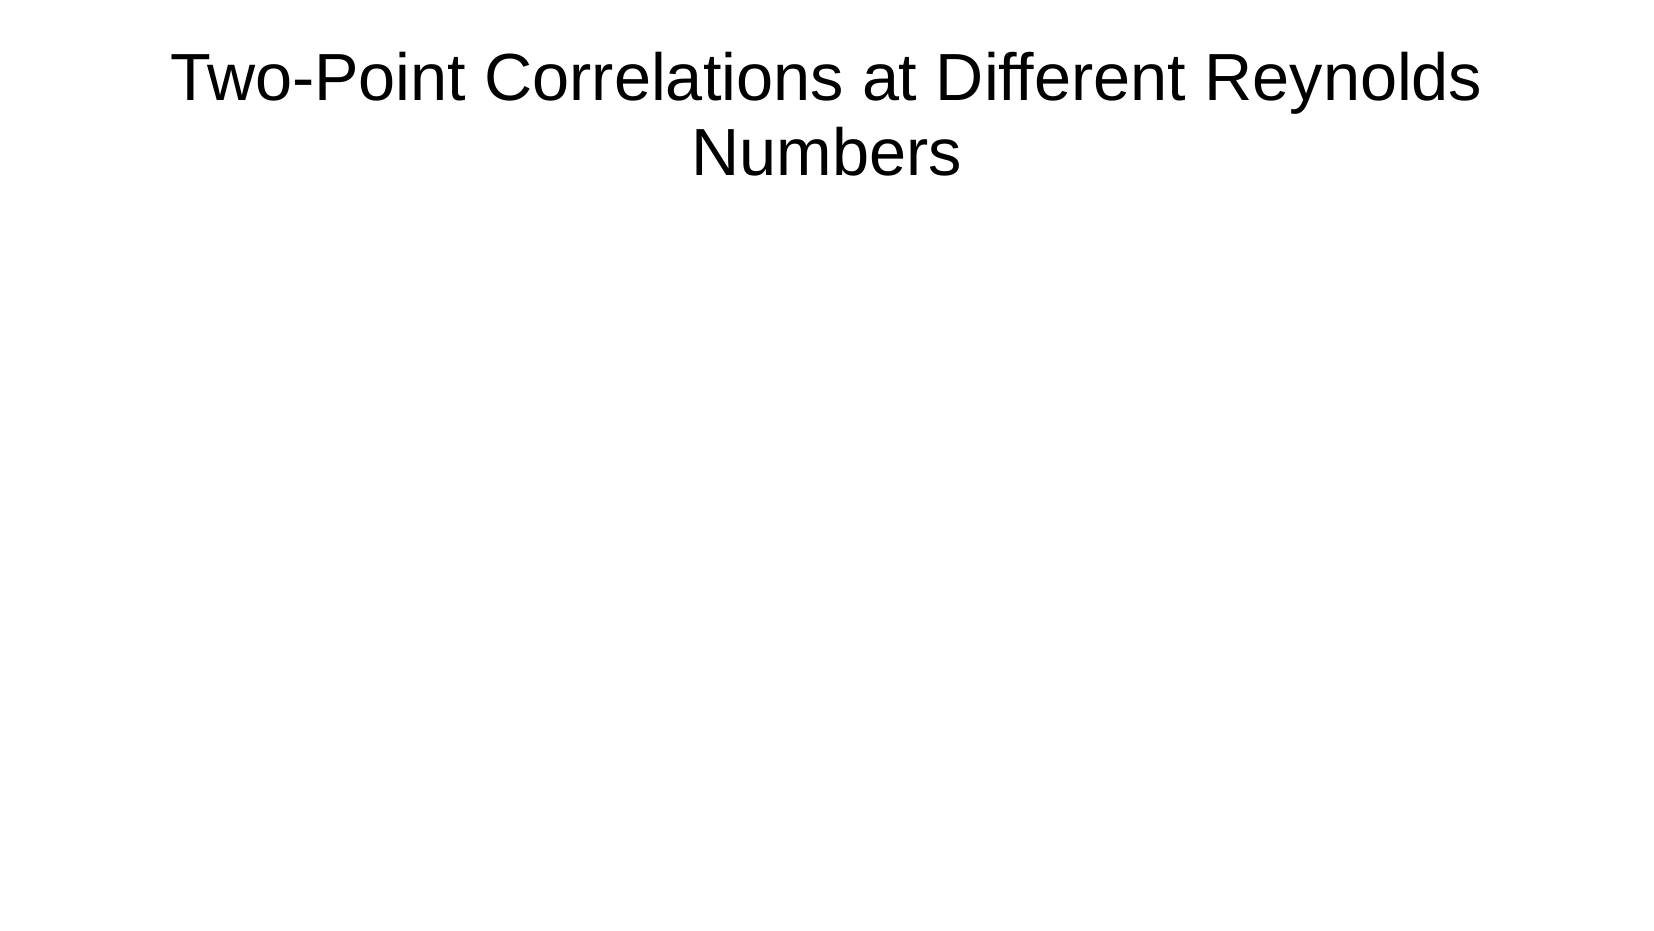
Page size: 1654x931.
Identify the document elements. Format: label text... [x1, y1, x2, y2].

title Two-Point Correlations at Different Reynolds Numbers [82, 37, 1571, 193]
